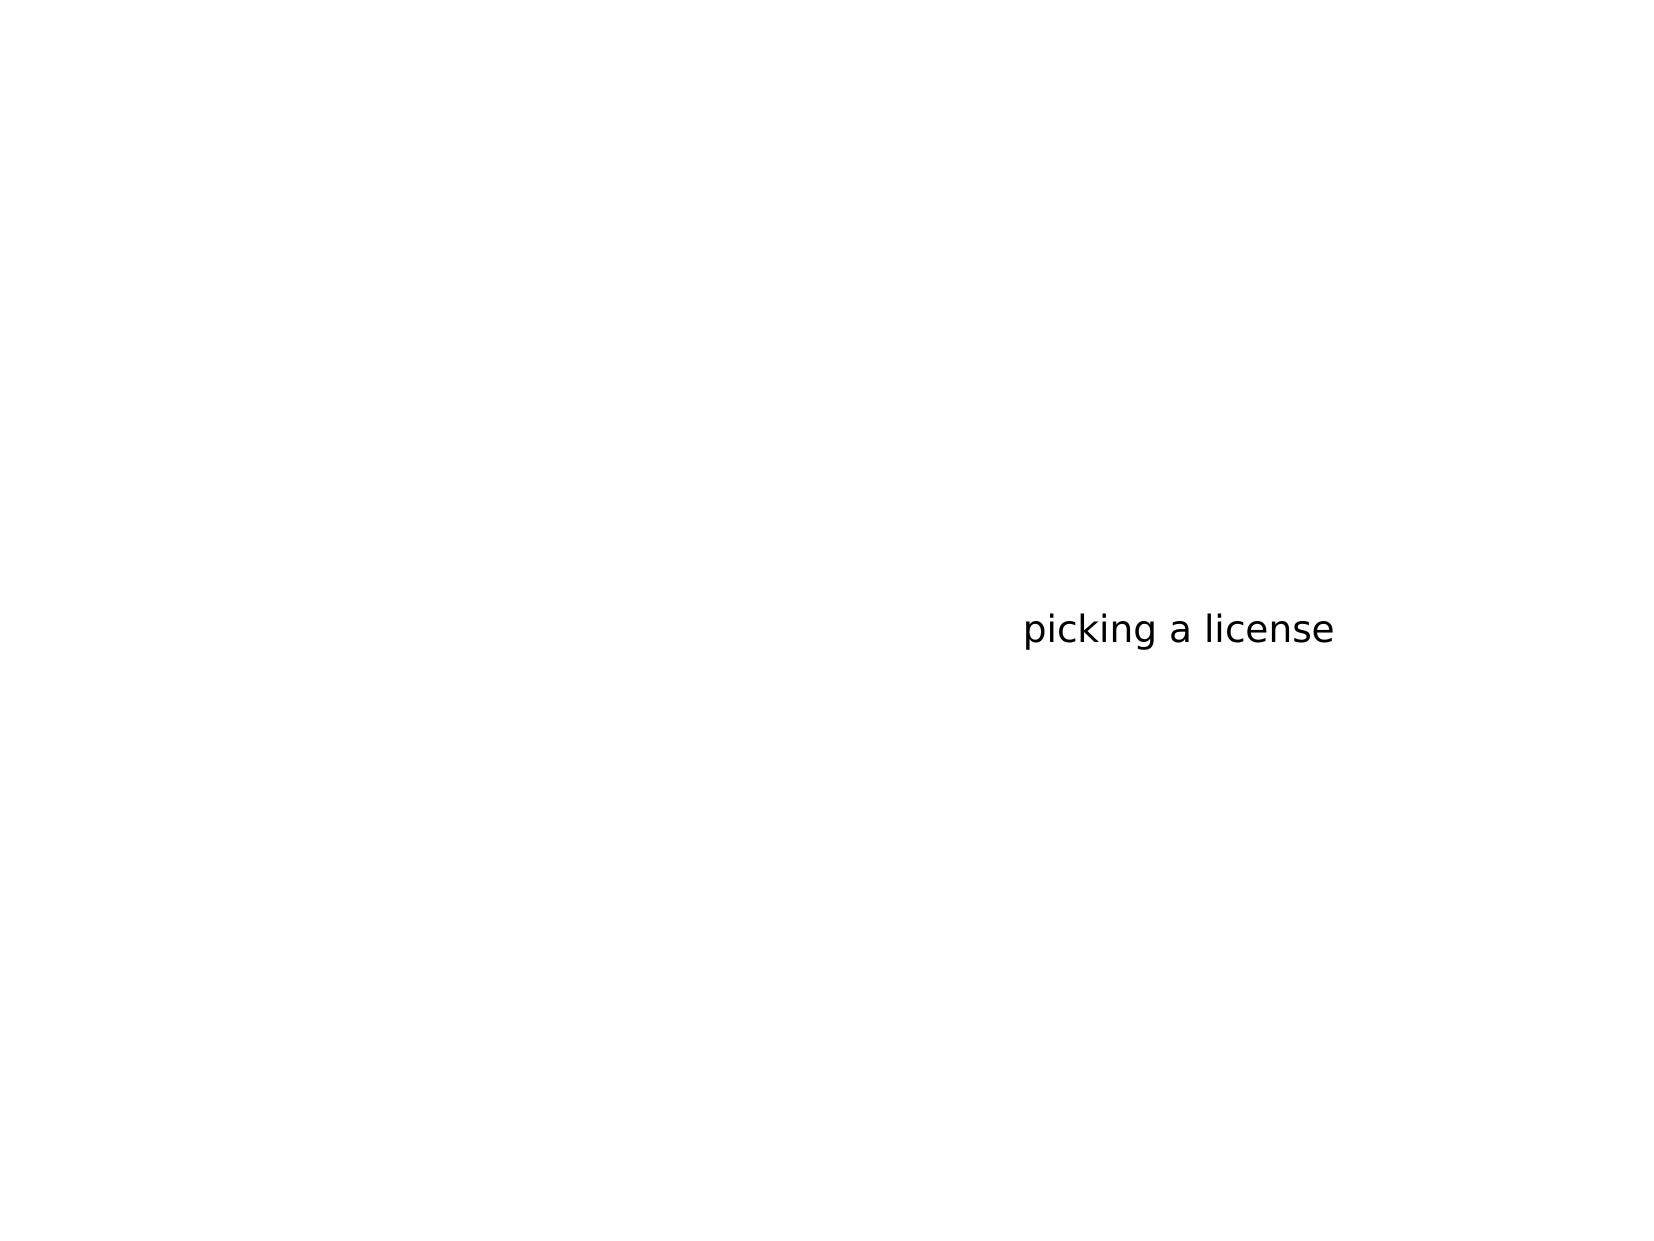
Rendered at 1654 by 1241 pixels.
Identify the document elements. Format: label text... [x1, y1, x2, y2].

text_box picking a license [1008, 600, 1351, 659]
